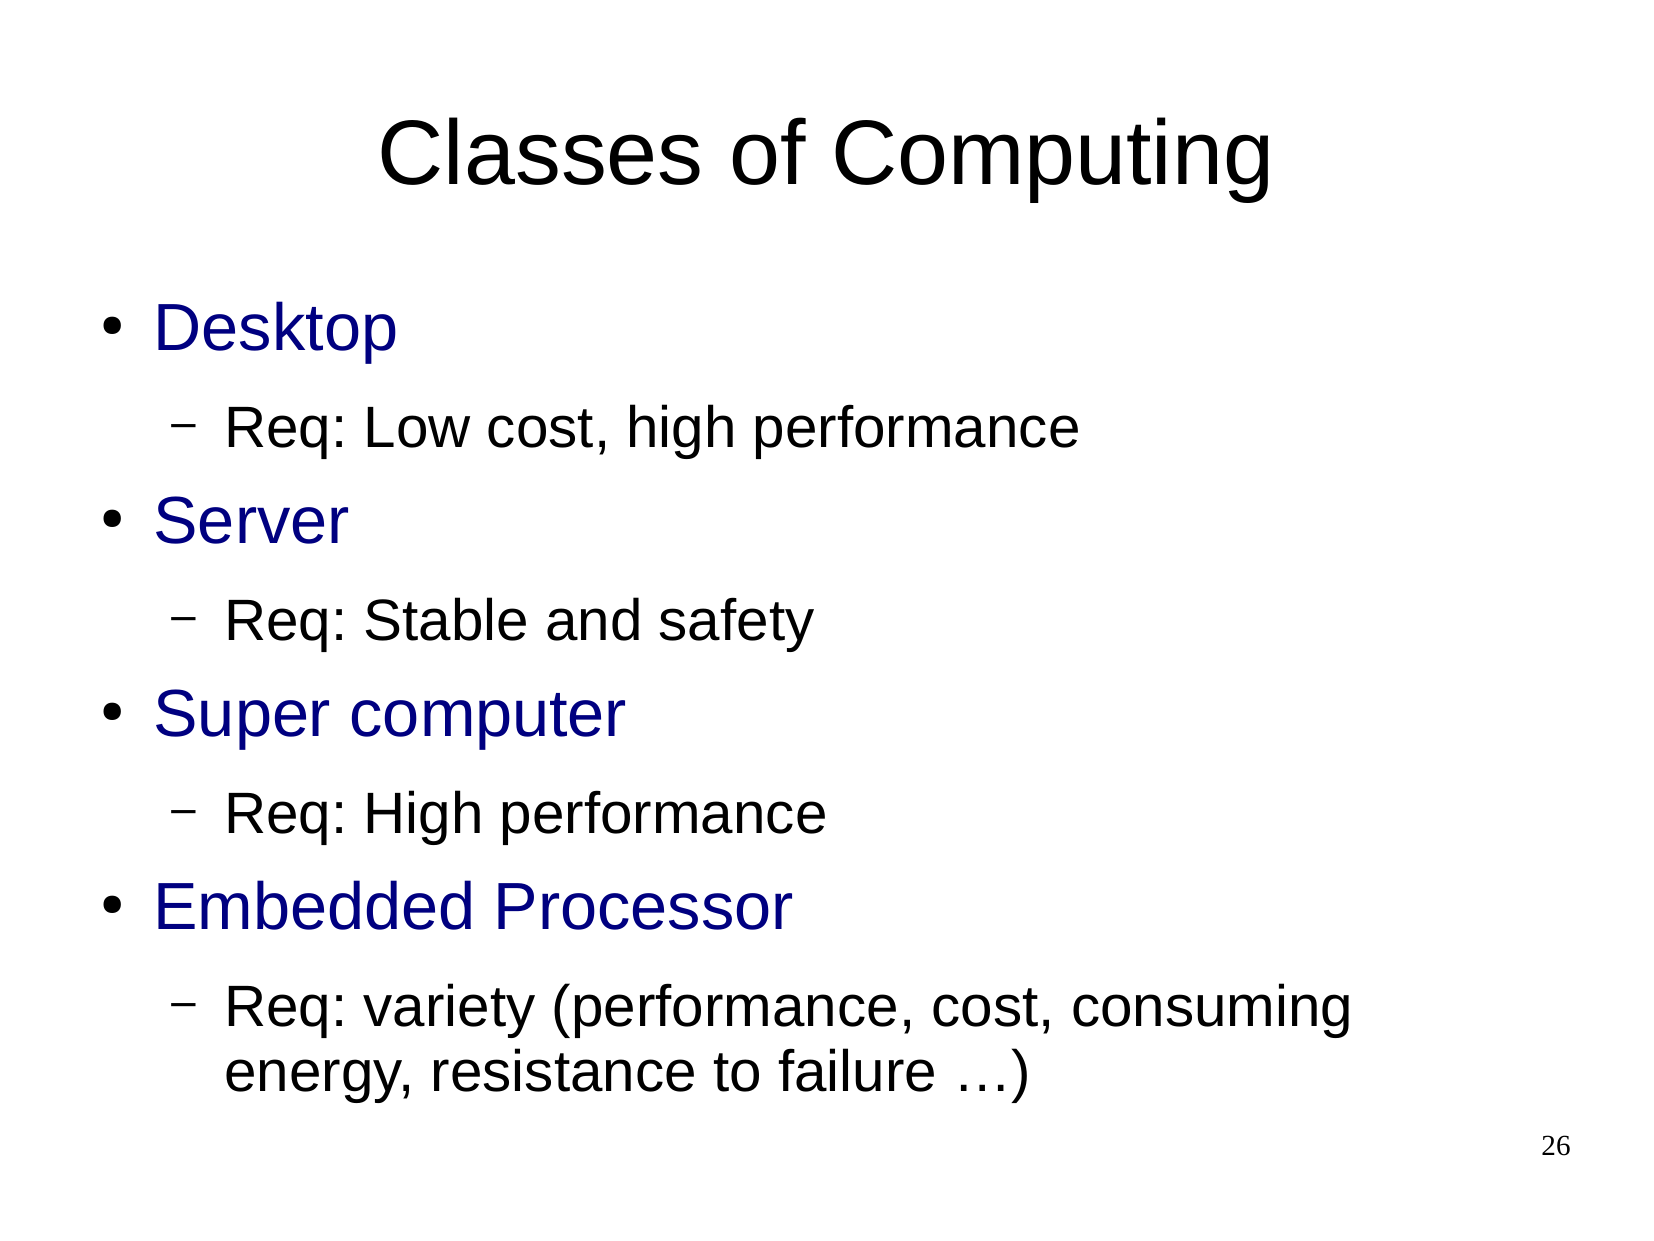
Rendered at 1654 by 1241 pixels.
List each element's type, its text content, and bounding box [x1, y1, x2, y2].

title Classes of Computing [82, 49, 1571, 257]
list Desktop Req: Low cost, high performance Server Req: Stable and safety Super computer Req: High performance Embedded Processor Req: variety (performance, cost, consuming energy, resistance to failure …) [82, 290, 1538, 1104]
